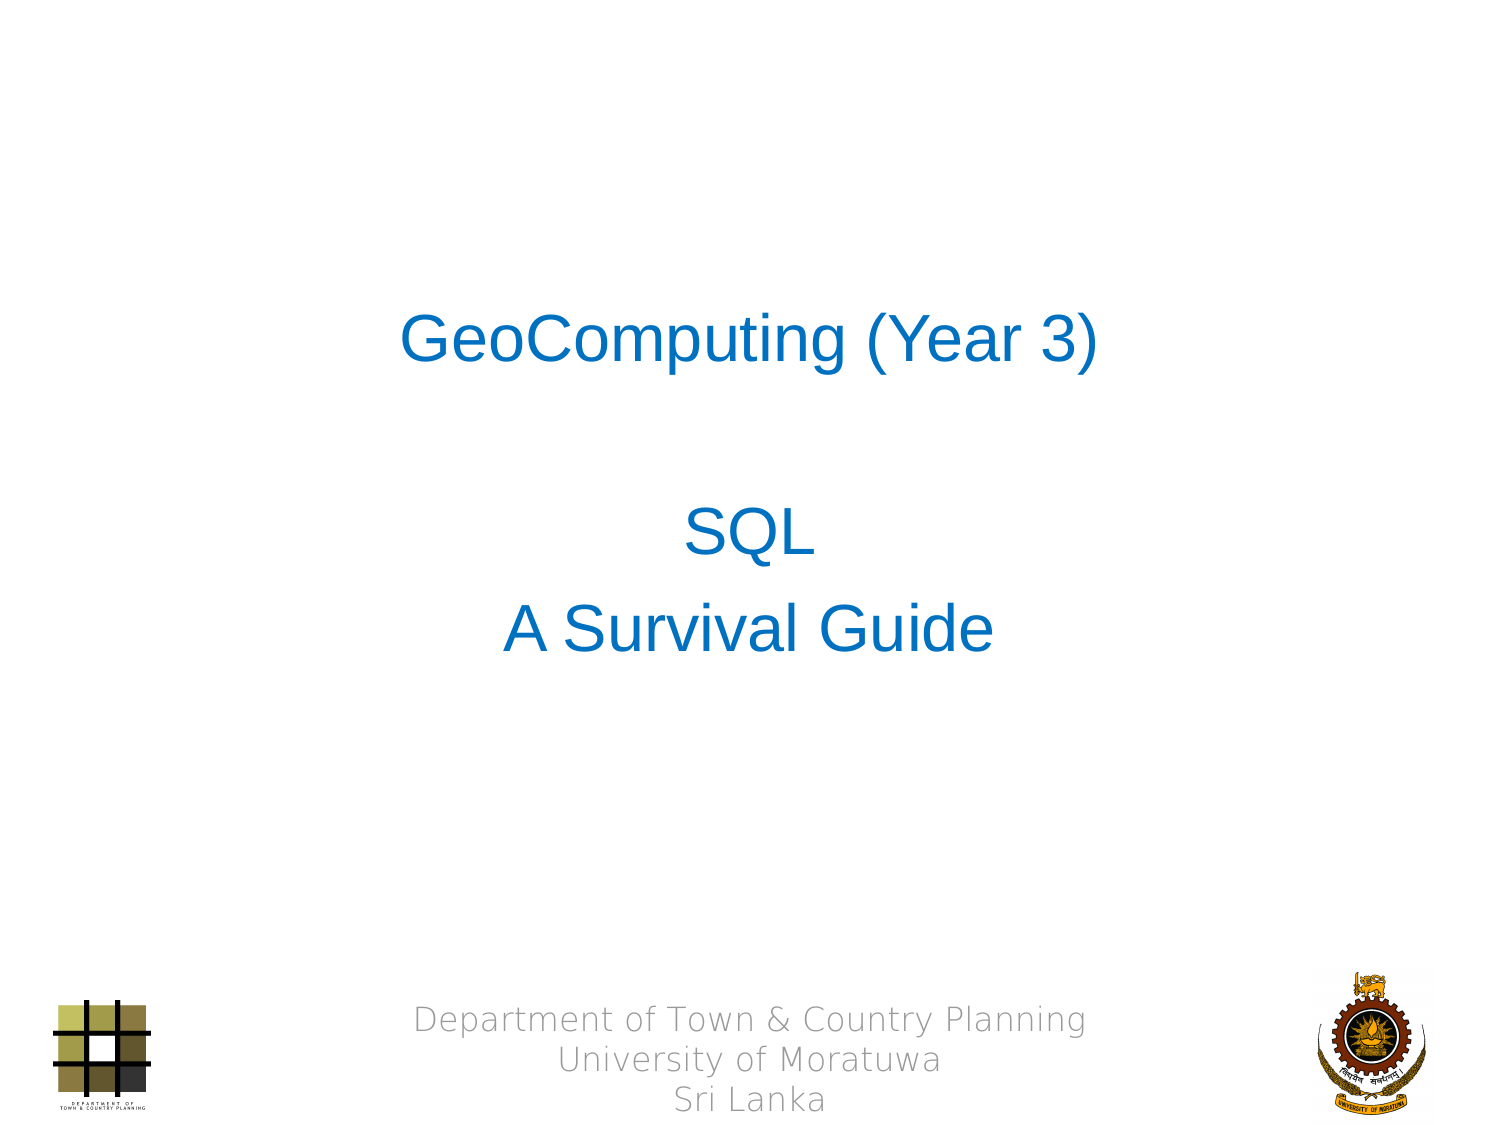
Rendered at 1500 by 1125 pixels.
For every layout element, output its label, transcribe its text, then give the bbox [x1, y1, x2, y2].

picture [53, 1000, 151, 1110]
picture [1312, 966, 1435, 1125]
subtitle GeoComputing (Year 3) SQL A Survival Guide [75, 45, 1426, 915]
